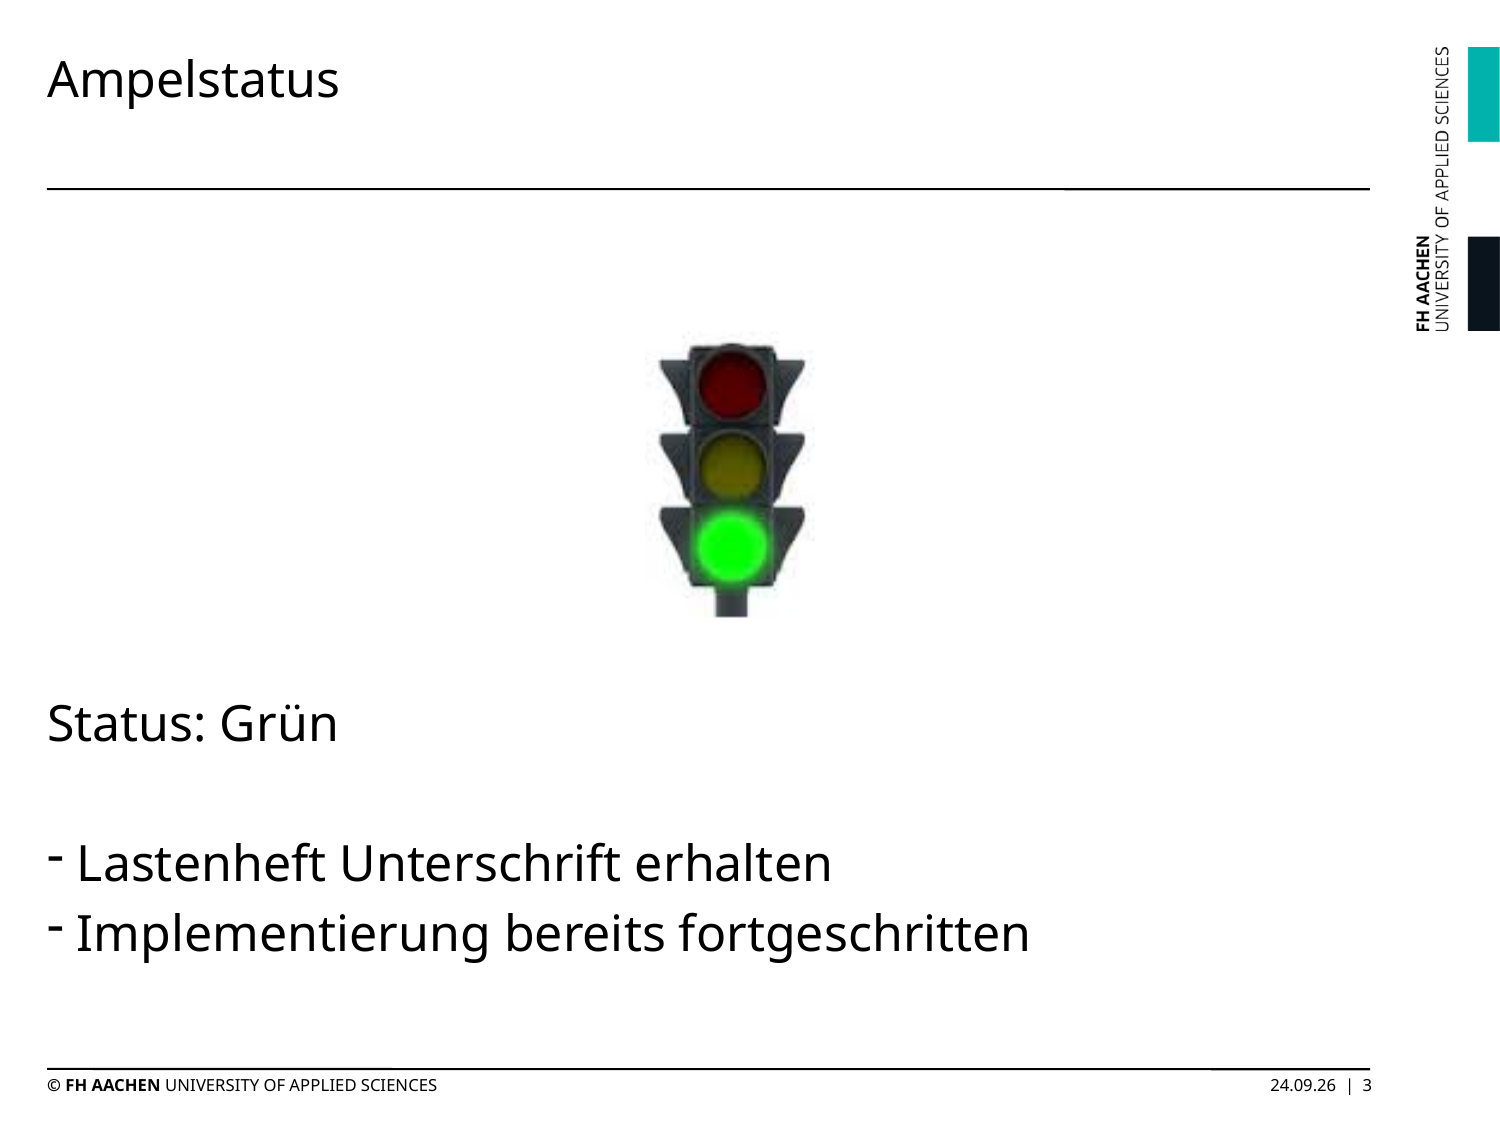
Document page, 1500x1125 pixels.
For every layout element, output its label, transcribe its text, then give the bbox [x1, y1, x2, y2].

title Ampelstatus [47, 47, 1370, 166]
list Status: Grün Lastenheft Unterschrift erhalten Implementierung bereits fortgeschritten [47, 691, 1372, 1040]
picture [1404, 47, 1500, 331]
picture [645, 318, 815, 632]
